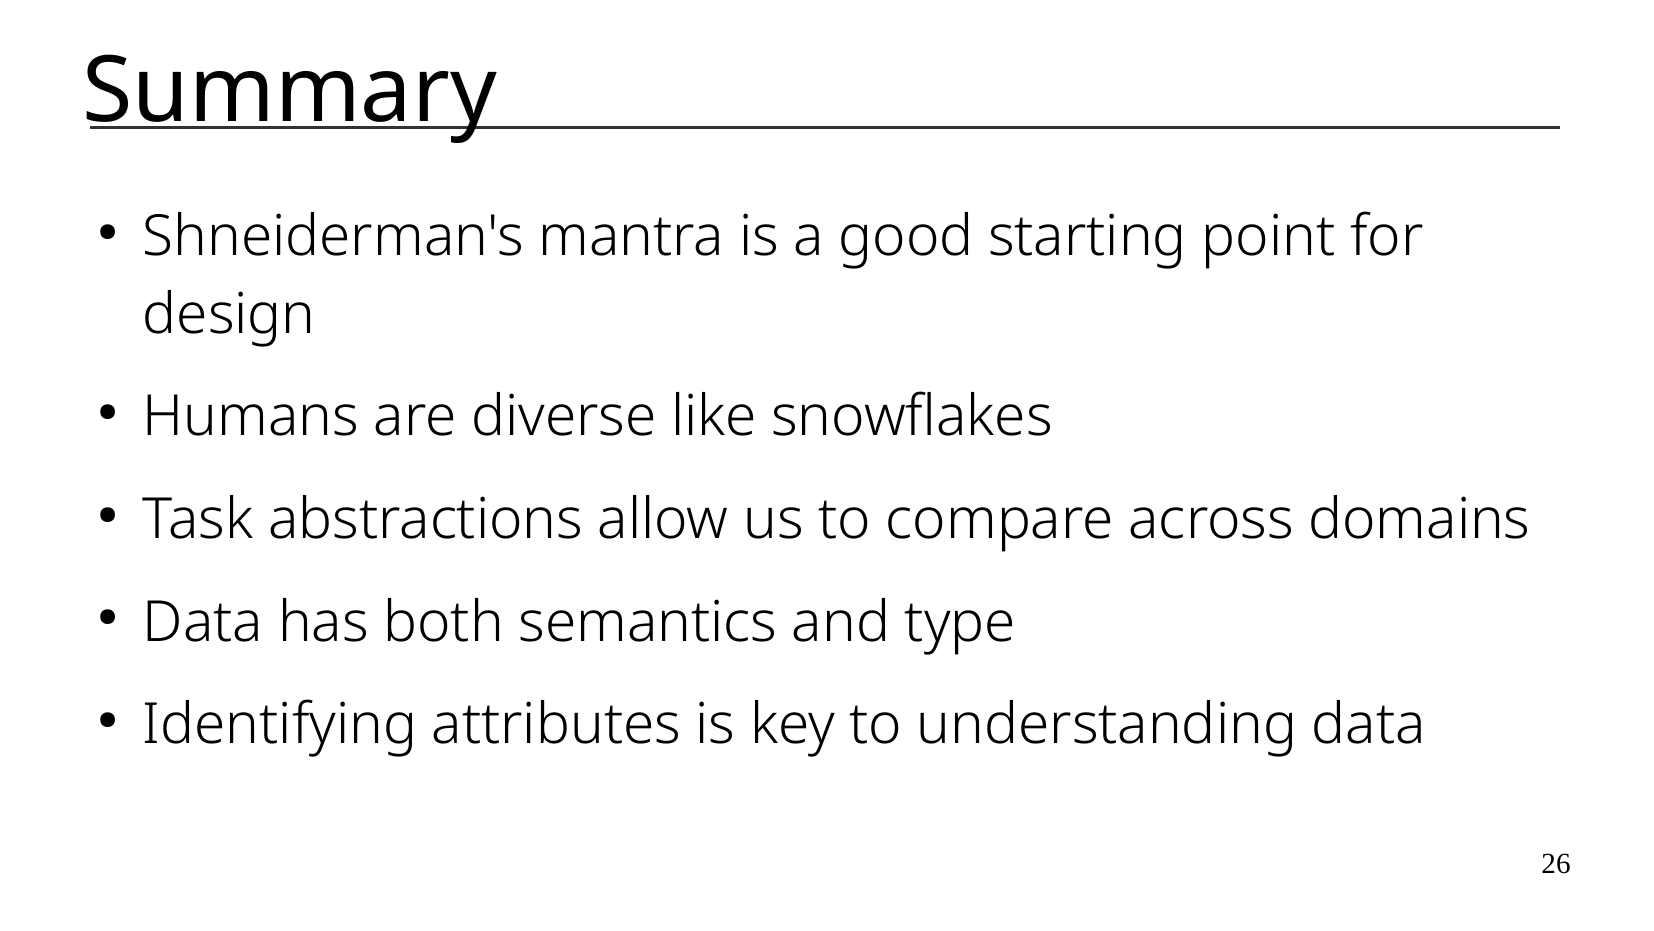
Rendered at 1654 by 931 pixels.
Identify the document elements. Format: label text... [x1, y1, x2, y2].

list Shneiderman's mantra is a good starting point for design Humans are diverse like snowflakes Task abstractions allow us to compare across domains Data has both semantics and type Identifying attributes is key to understanding data [82, 195, 1571, 811]
title Summary [82, 32, 1571, 140]
